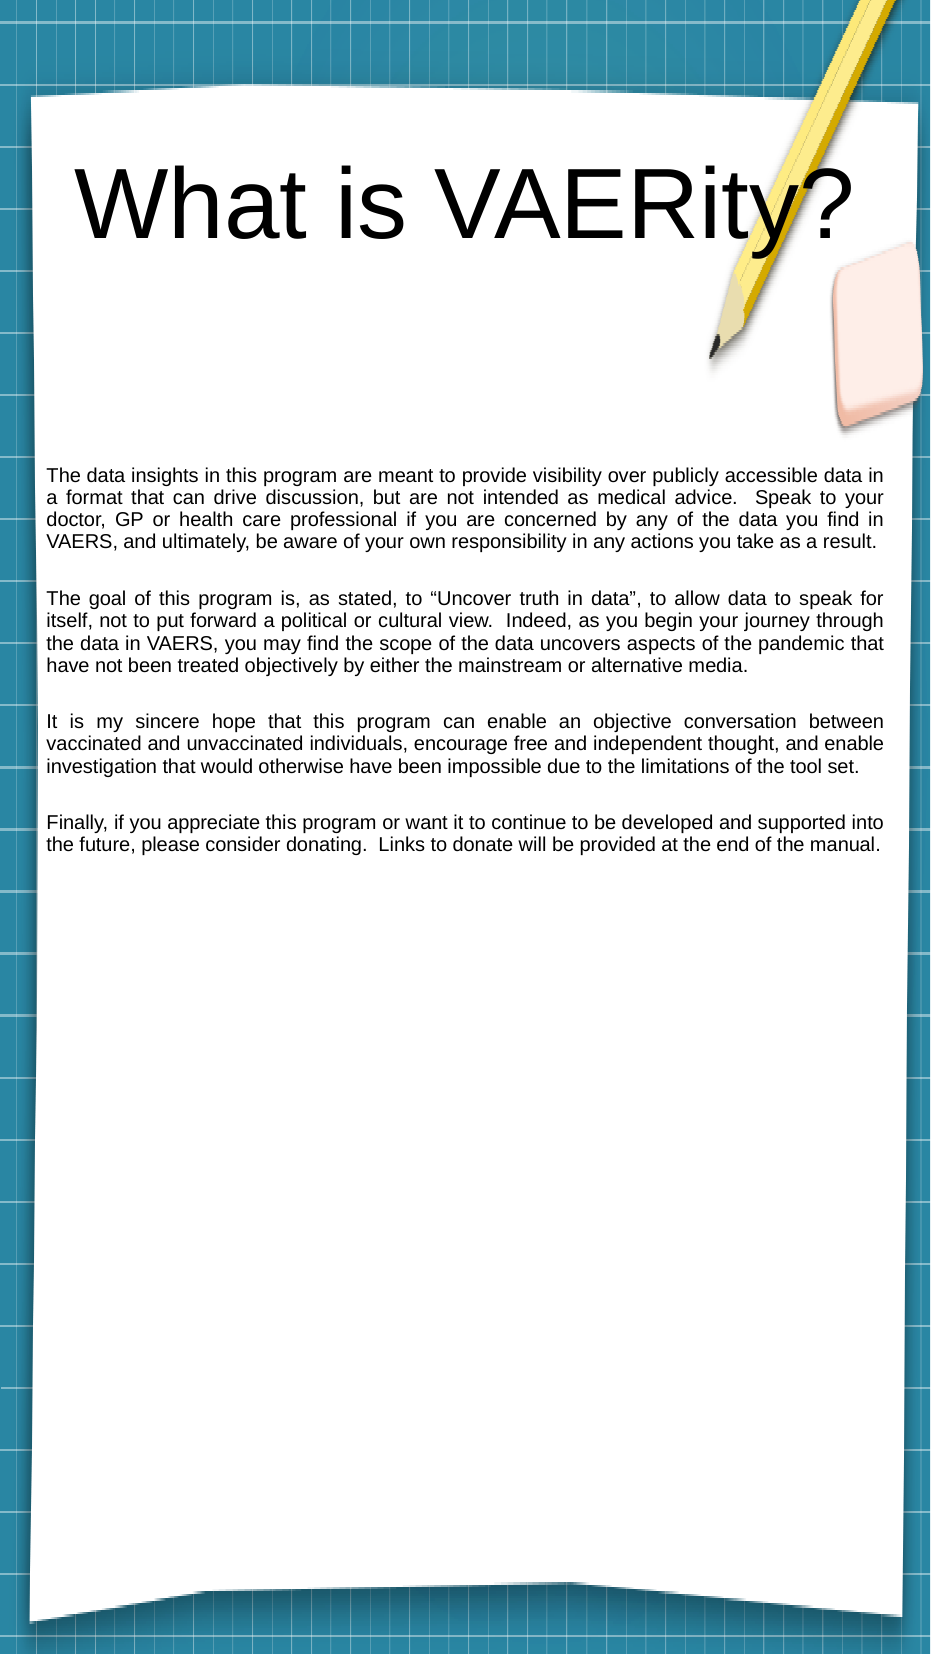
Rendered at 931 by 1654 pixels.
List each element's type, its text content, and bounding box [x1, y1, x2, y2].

list The data insights in this program are meant to provide visibility over publicly accessible data in a format that can drive discussion, but are not intended as medical advice. Speak to your doctor, GP or health care professional if you are concerned by any of the data you find in VAERS, and ultimately, be aware of your own responsibility in any actions you take as a result. The goal of this program is, as stated, to “Uncover truth in data”, to allow data to speak for itself, not to put forward a political or cultural view. Indeed, as you begin your journey through the data in VAERS, you may find the scope of the data uncovers aspects of the pandemic that have not been treated objectively by either the mainstream or alternative media. It is my sincere hope that this program can enable an objective conversation between vaccinated and unvaccinated individuals, encourage free and independent thought, and enable investigation that would otherwise have been impossible due to the limitations of the tool set. Finally, if you appreciate this program or want it to continue to be developed and supported into the future, please consider donating. Links to donate will be provided at the end of the manual. [46, 386, 884, 1346]
title What is VAERity? [46, 65, 884, 342]
picture [0, 0, 931, 1654]
